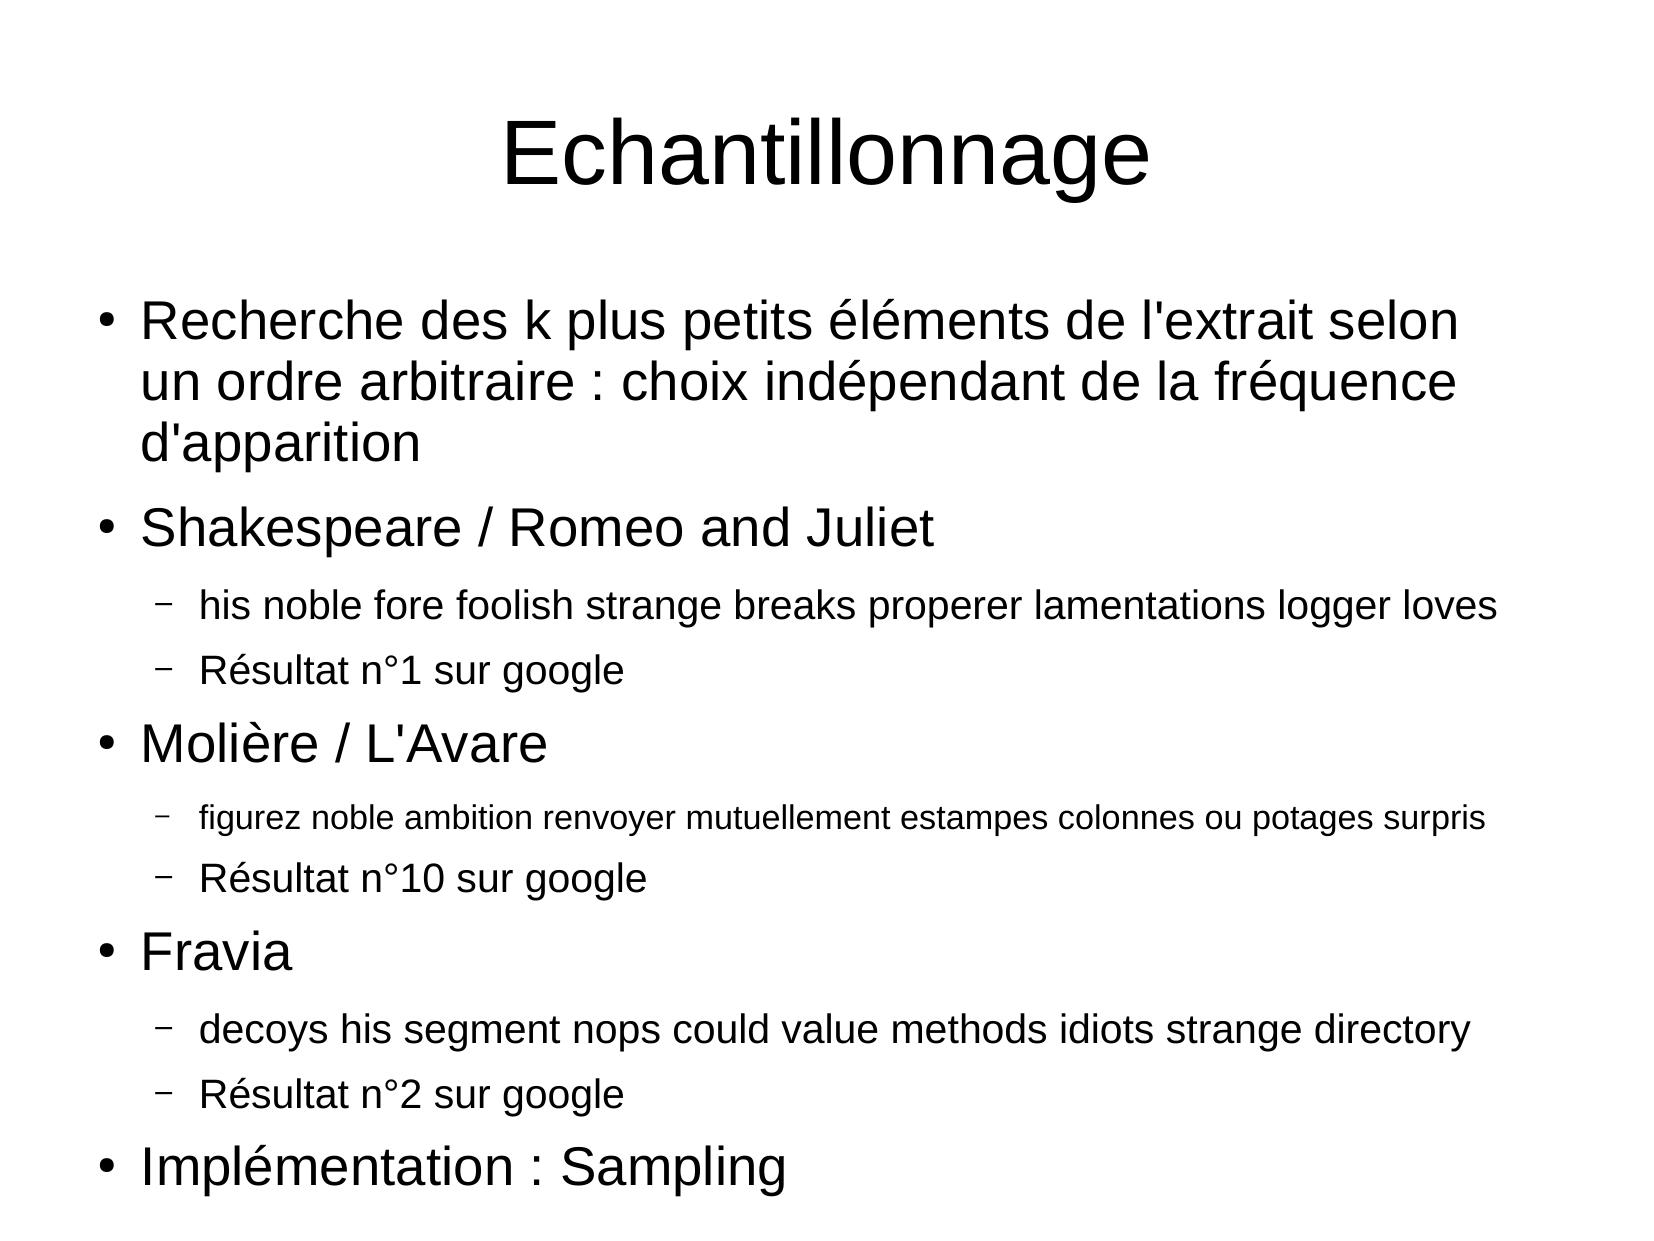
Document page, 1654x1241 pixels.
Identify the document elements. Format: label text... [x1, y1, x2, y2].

list Recherche des k plus petits éléments de l'extrait selon un ordre arbitraire : choix indépendant de la fréquence d'apparition Shakespeare / Romeo and Juliet his noble fore foolish strange breaks properer lamentations logger loves Résultat n°1 sur google Molière / L'Avare figurez noble ambition renvoyer mutuellement estampes colonnes ou potages surpris Résultat n°10 sur google Fravia decoys his segment nops could value methods idiots strange directory Résultat n°2 sur google Implémentation : Sampling [82, 290, 1538, 1216]
title Echantillonnage [82, 49, 1571, 257]
